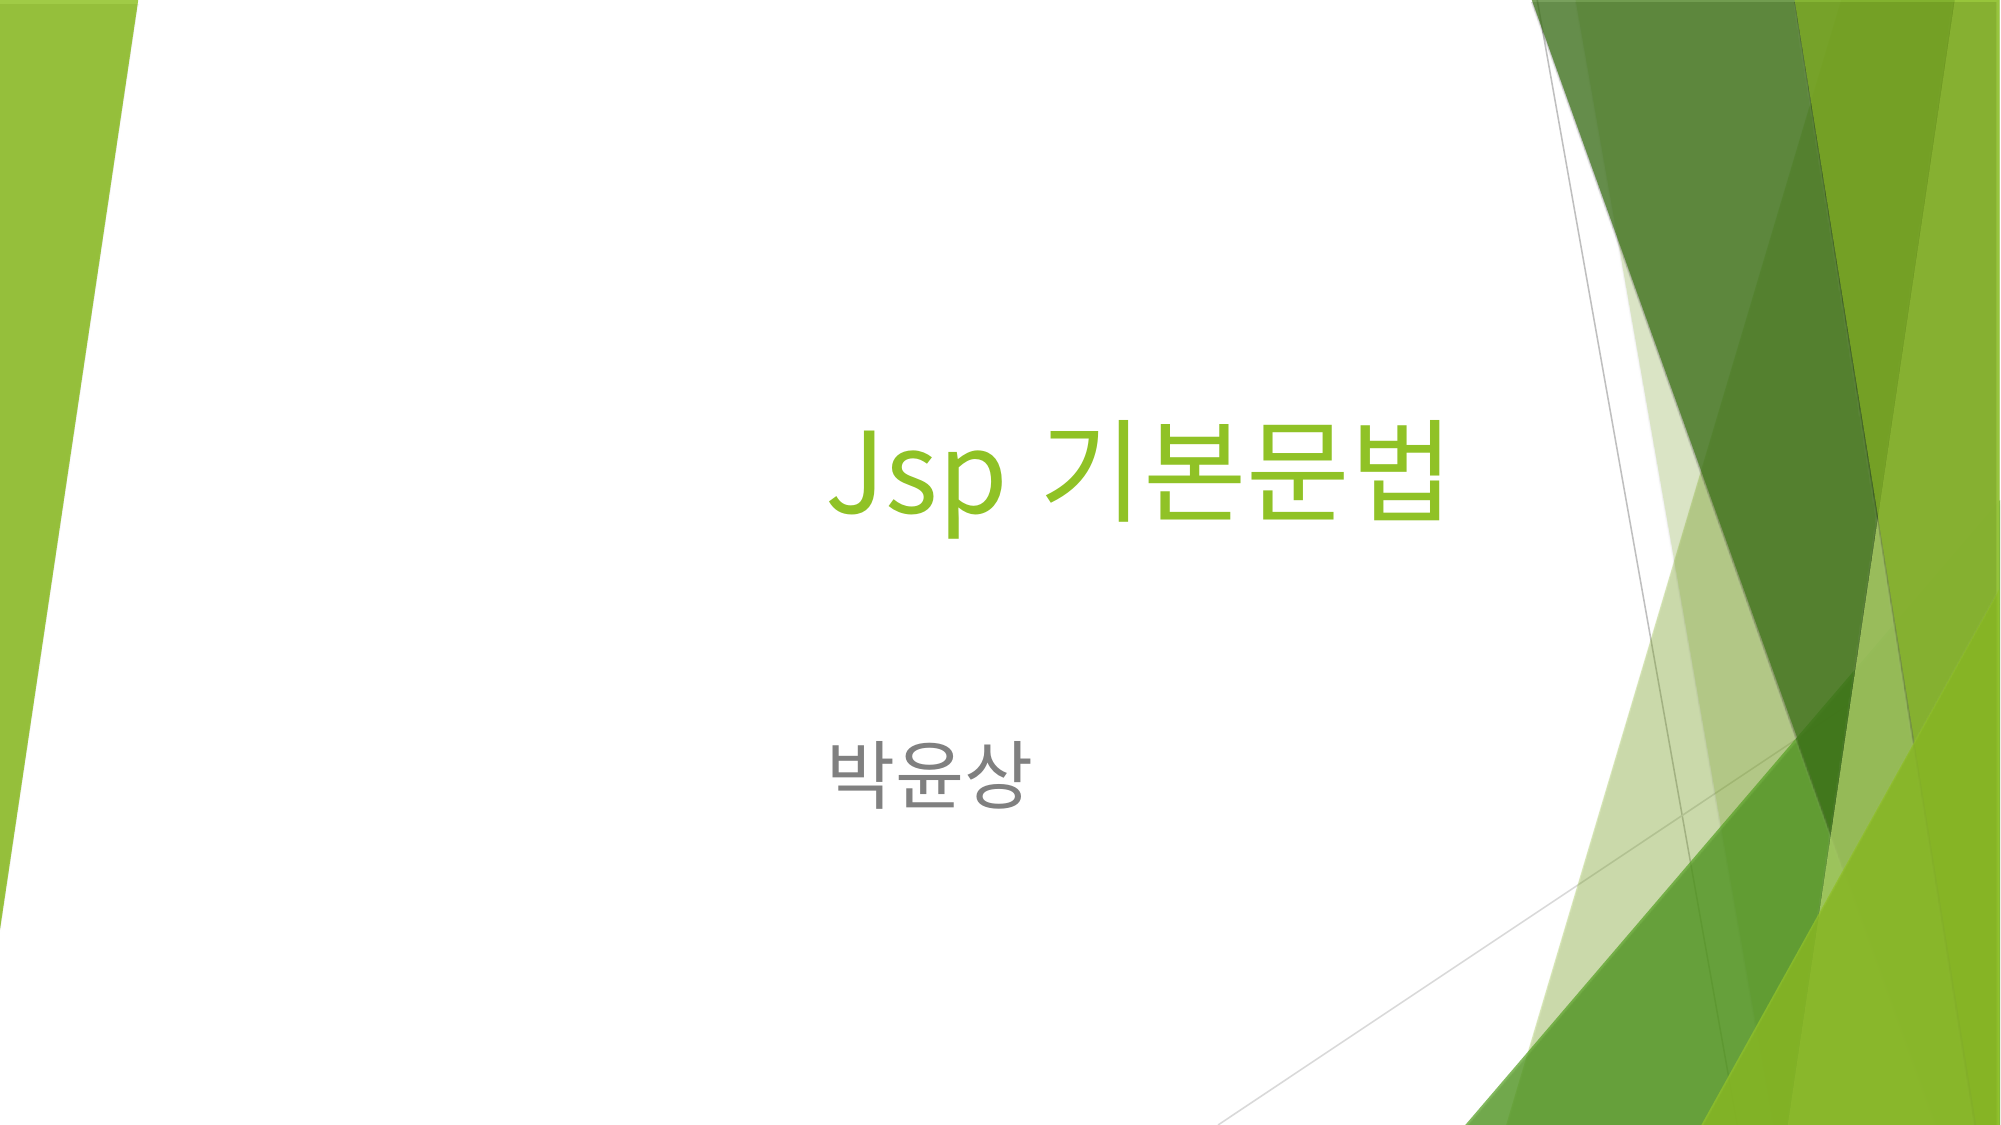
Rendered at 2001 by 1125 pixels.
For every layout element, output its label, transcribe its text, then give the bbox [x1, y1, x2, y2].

subtitle 박윤상 [811, 720, 1895, 1020]
title Jsp 기본문법 [810, 104, 1895, 679]
